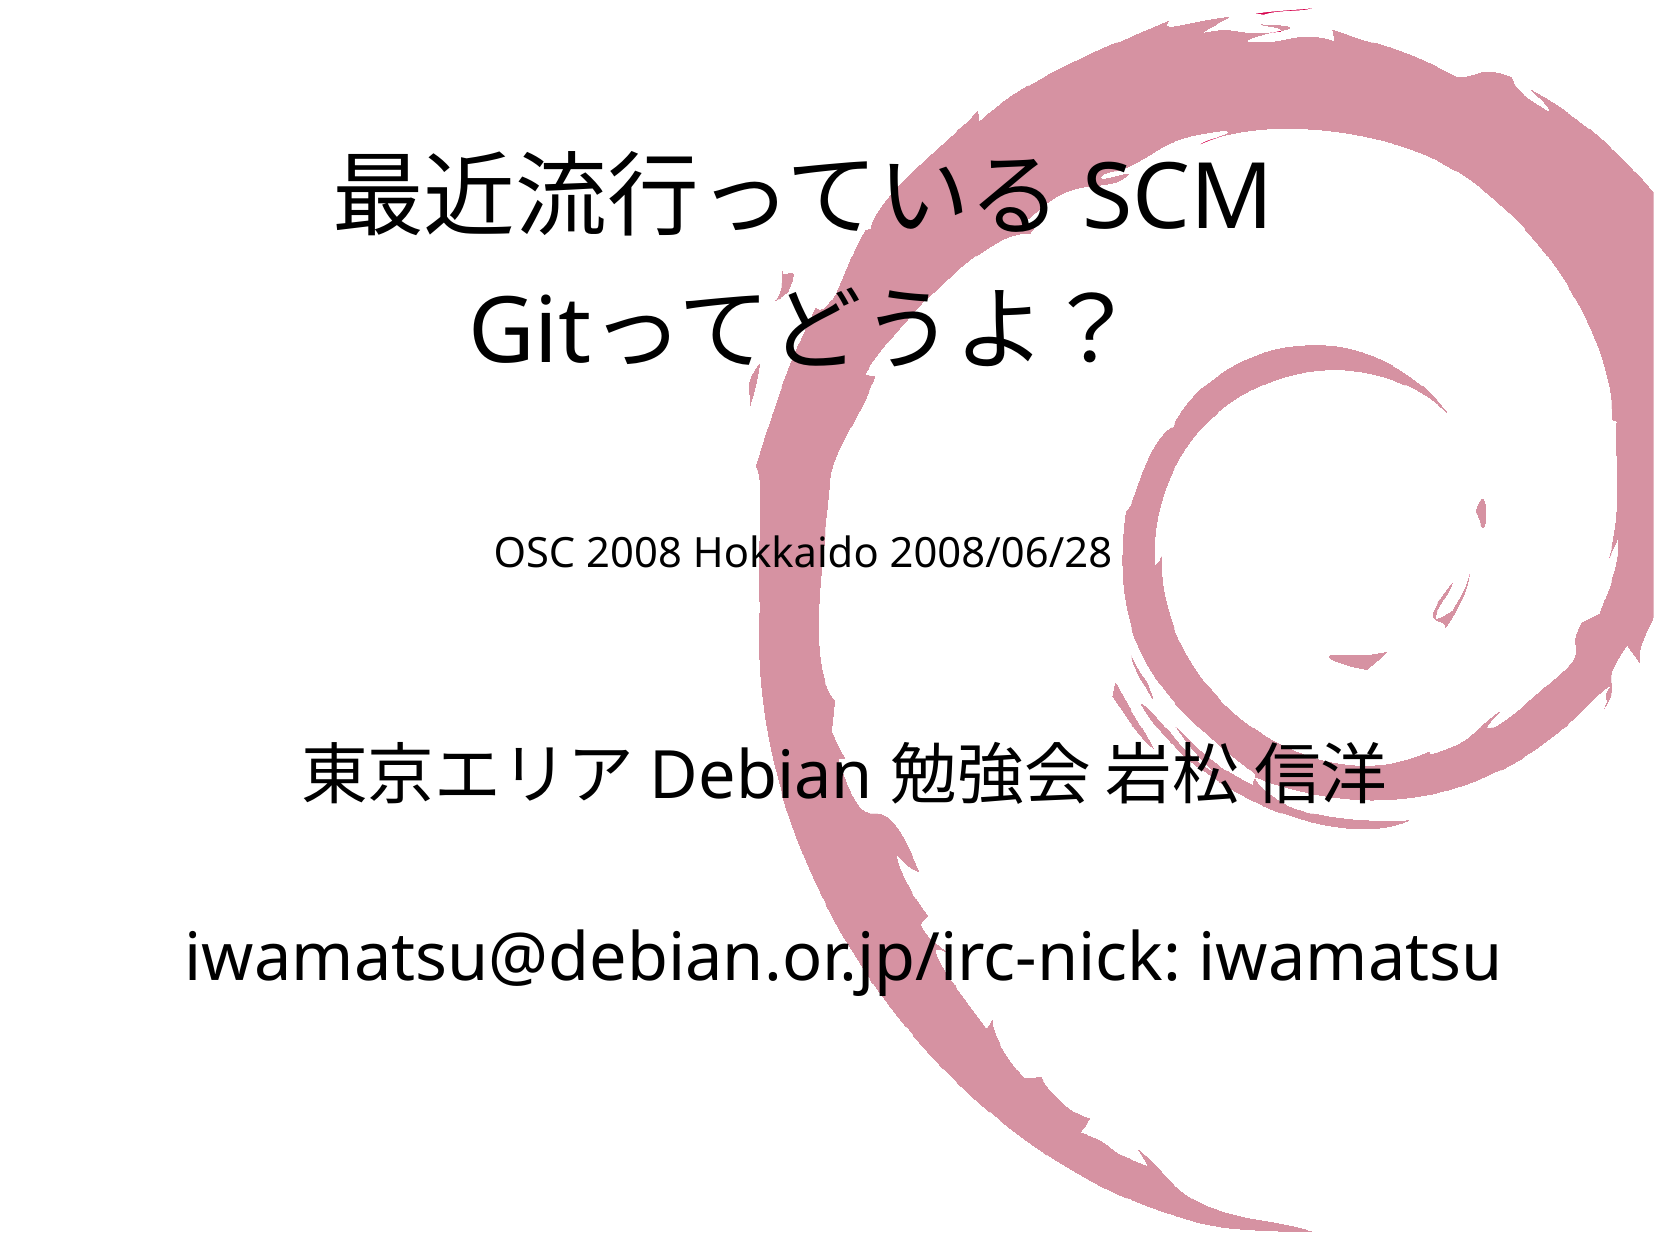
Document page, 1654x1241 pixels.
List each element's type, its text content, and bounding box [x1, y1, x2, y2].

picture [859, 558, 872, 564]
picture [1006, 558, 1018, 564]
picture [738, 0, 1654, 1241]
picture [1030, 558, 1042, 564]
picture [919, 558, 931, 564]
picture [967, 558, 979, 564]
subtitle 東京エリア Debian 勉強会 岩松 信洋 iwamatsu@debian.or.jp/irc-nick: iwamatsu [82, 620, 1571, 1102]
picture [833, 558, 845, 564]
picture [943, 558, 955, 564]
picture [799, 558, 809, 564]
picture [1094, 558, 1106, 564]
title 最近流行っている SCM Gitってどうよ？ OSC 2008 Hokkaido 2008/06/28 [59, 144, 1548, 558]
